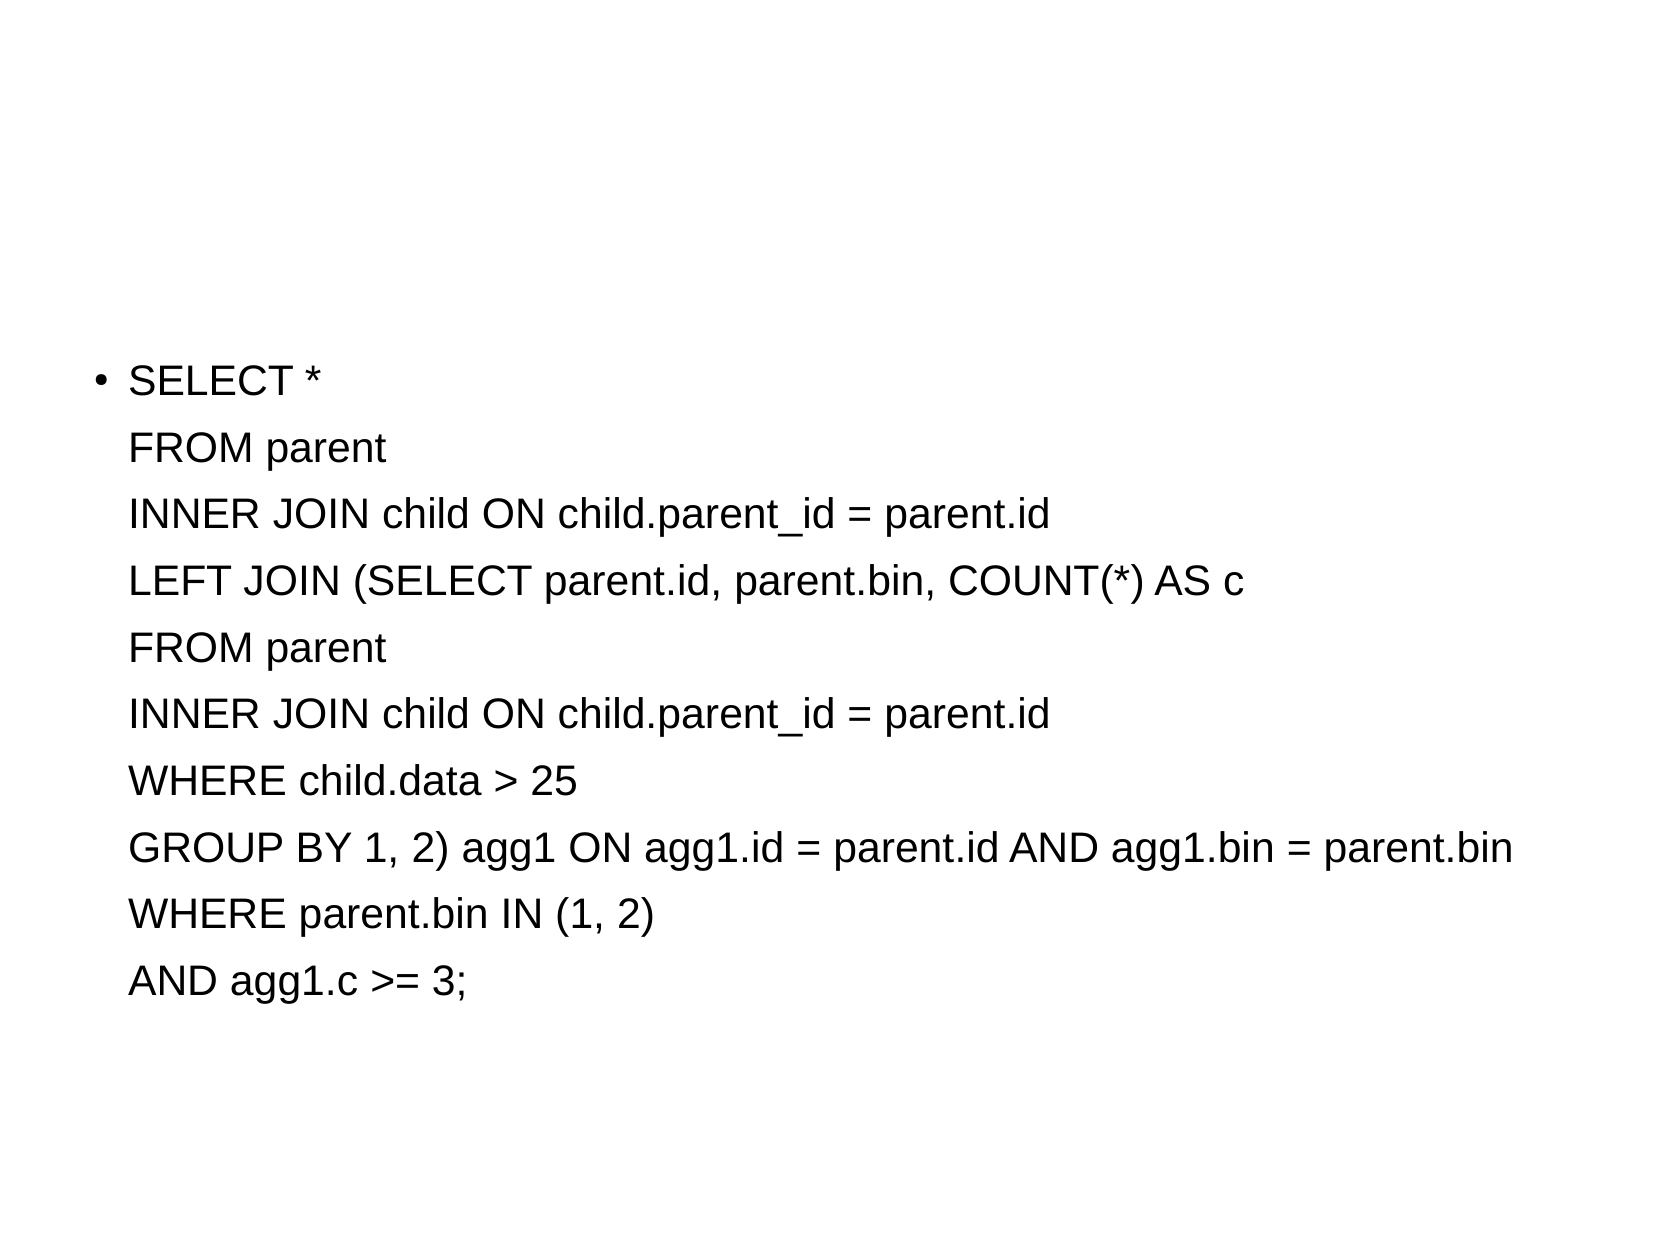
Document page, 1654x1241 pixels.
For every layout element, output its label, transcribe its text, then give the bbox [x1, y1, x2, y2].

list SELECT * FROM parent INNER JOIN child ON child.parent_id = parent.id LEFT JOIN (SELECT parent.id, parent.bin, COUNT(*) AS c FROM parent INNER JOIN child ON child.parent_id = parent.id WHERE child.data > 25 GROUP BY 1, 2) agg1 ON agg1.id = parent.id AND agg1.bin = parent.bin WHERE parent.bin IN (1, 2) AND agg1.c >= 3; [82, 290, 1538, 1010]
